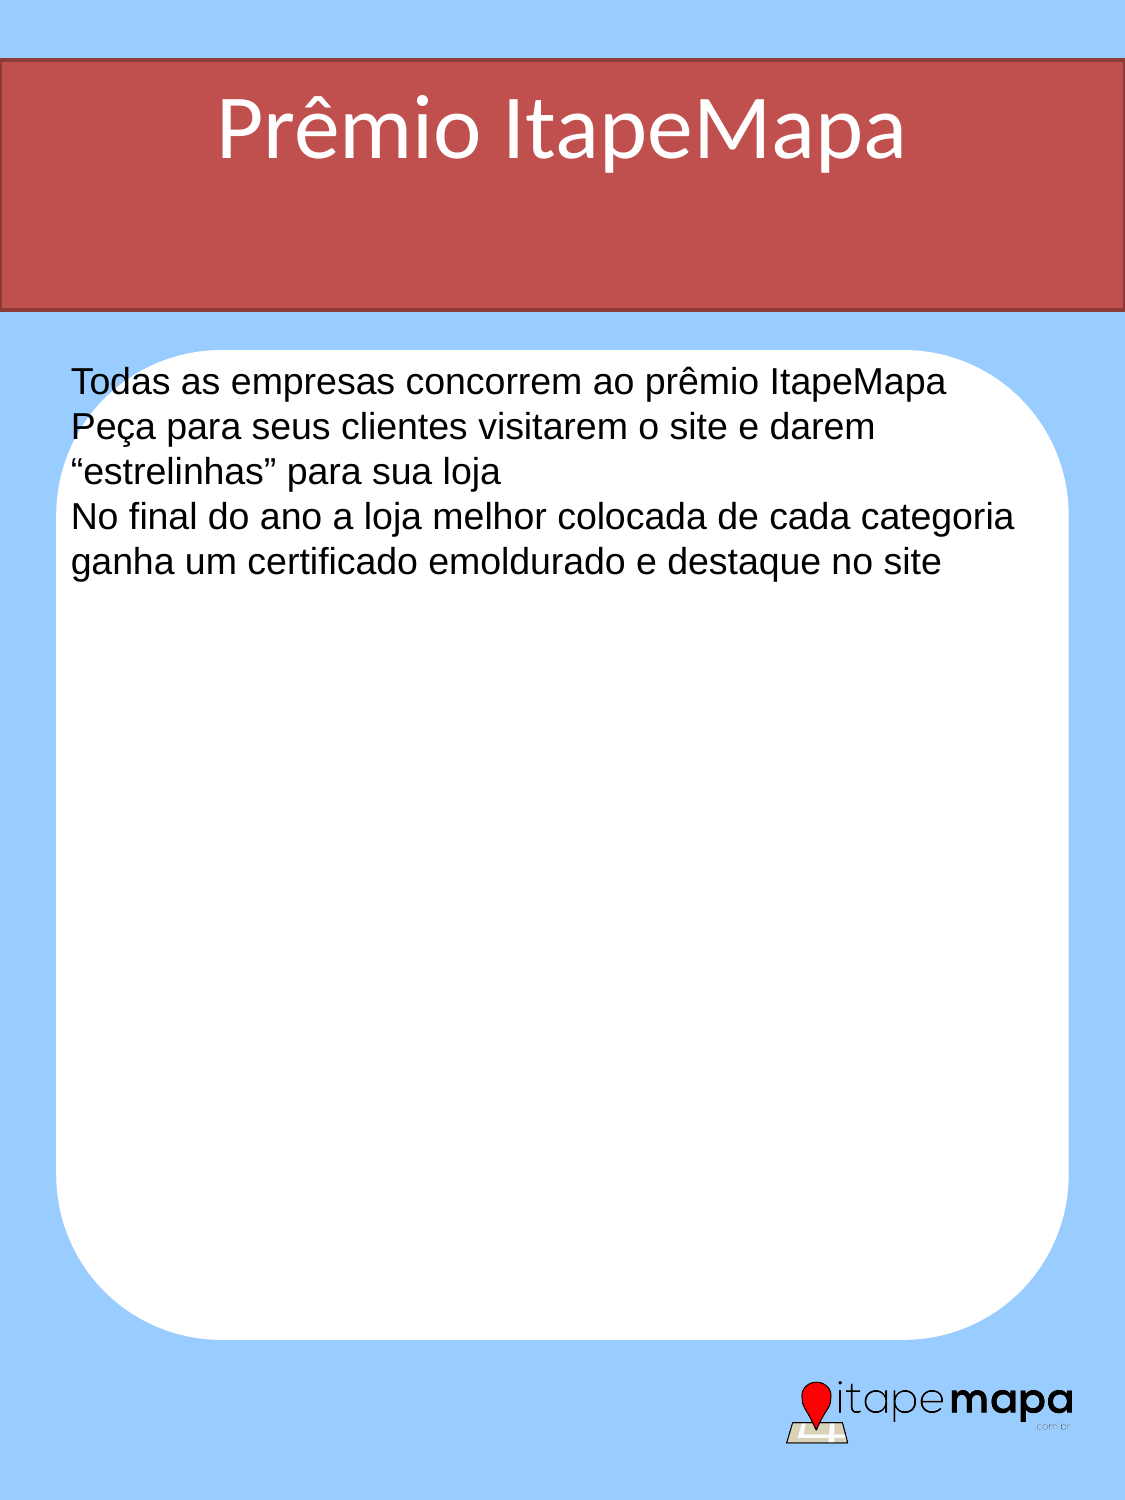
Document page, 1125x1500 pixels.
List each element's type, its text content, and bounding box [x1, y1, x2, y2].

text_box Todas as empresas concorrem ao prêmio ItapeMapa Peça para seus clientes visitarem o site e darem “estrelinhas” para sua loja No final do ano a loja melhor colocada de cada categoria ganha um certificado emoldurado e destaque no site [56, 349, 1069, 1340]
picture [750, 1272, 1125, 1500]
text_box Prêmio ItapeMapa [56, 59, 1069, 310]
